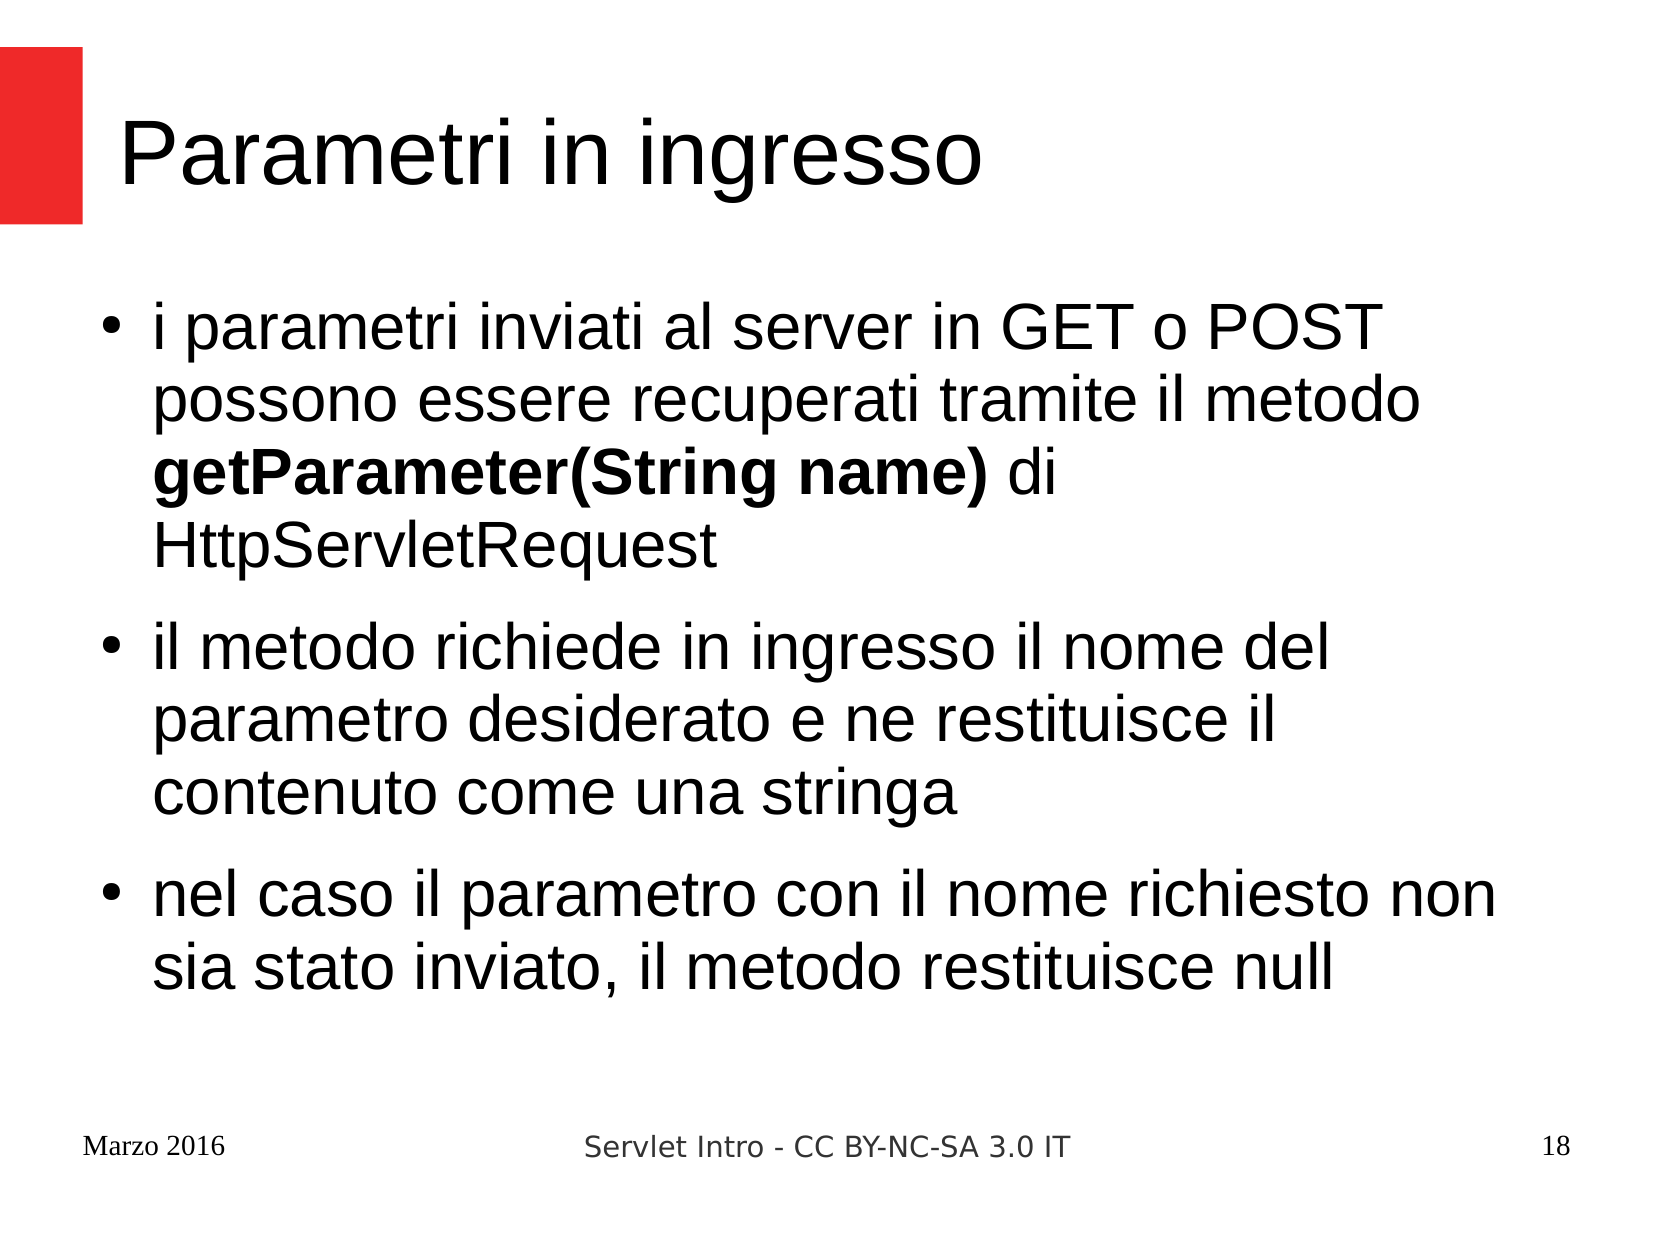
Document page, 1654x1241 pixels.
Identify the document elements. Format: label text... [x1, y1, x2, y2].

title Parametri in ingresso [118, 49, 1607, 257]
list i parametri inviati al server in GET o POST possono essere recuperati tramite il metodo getParameter(String name) di HttpServletRequest il metodo richiede in ingresso il nome del parametro desiderato e ne restituisce il contenuto come una stringa nel caso il parametro con il nome richiesto non sia stato inviato, il metodo restituisce null [82, 290, 1571, 1010]
